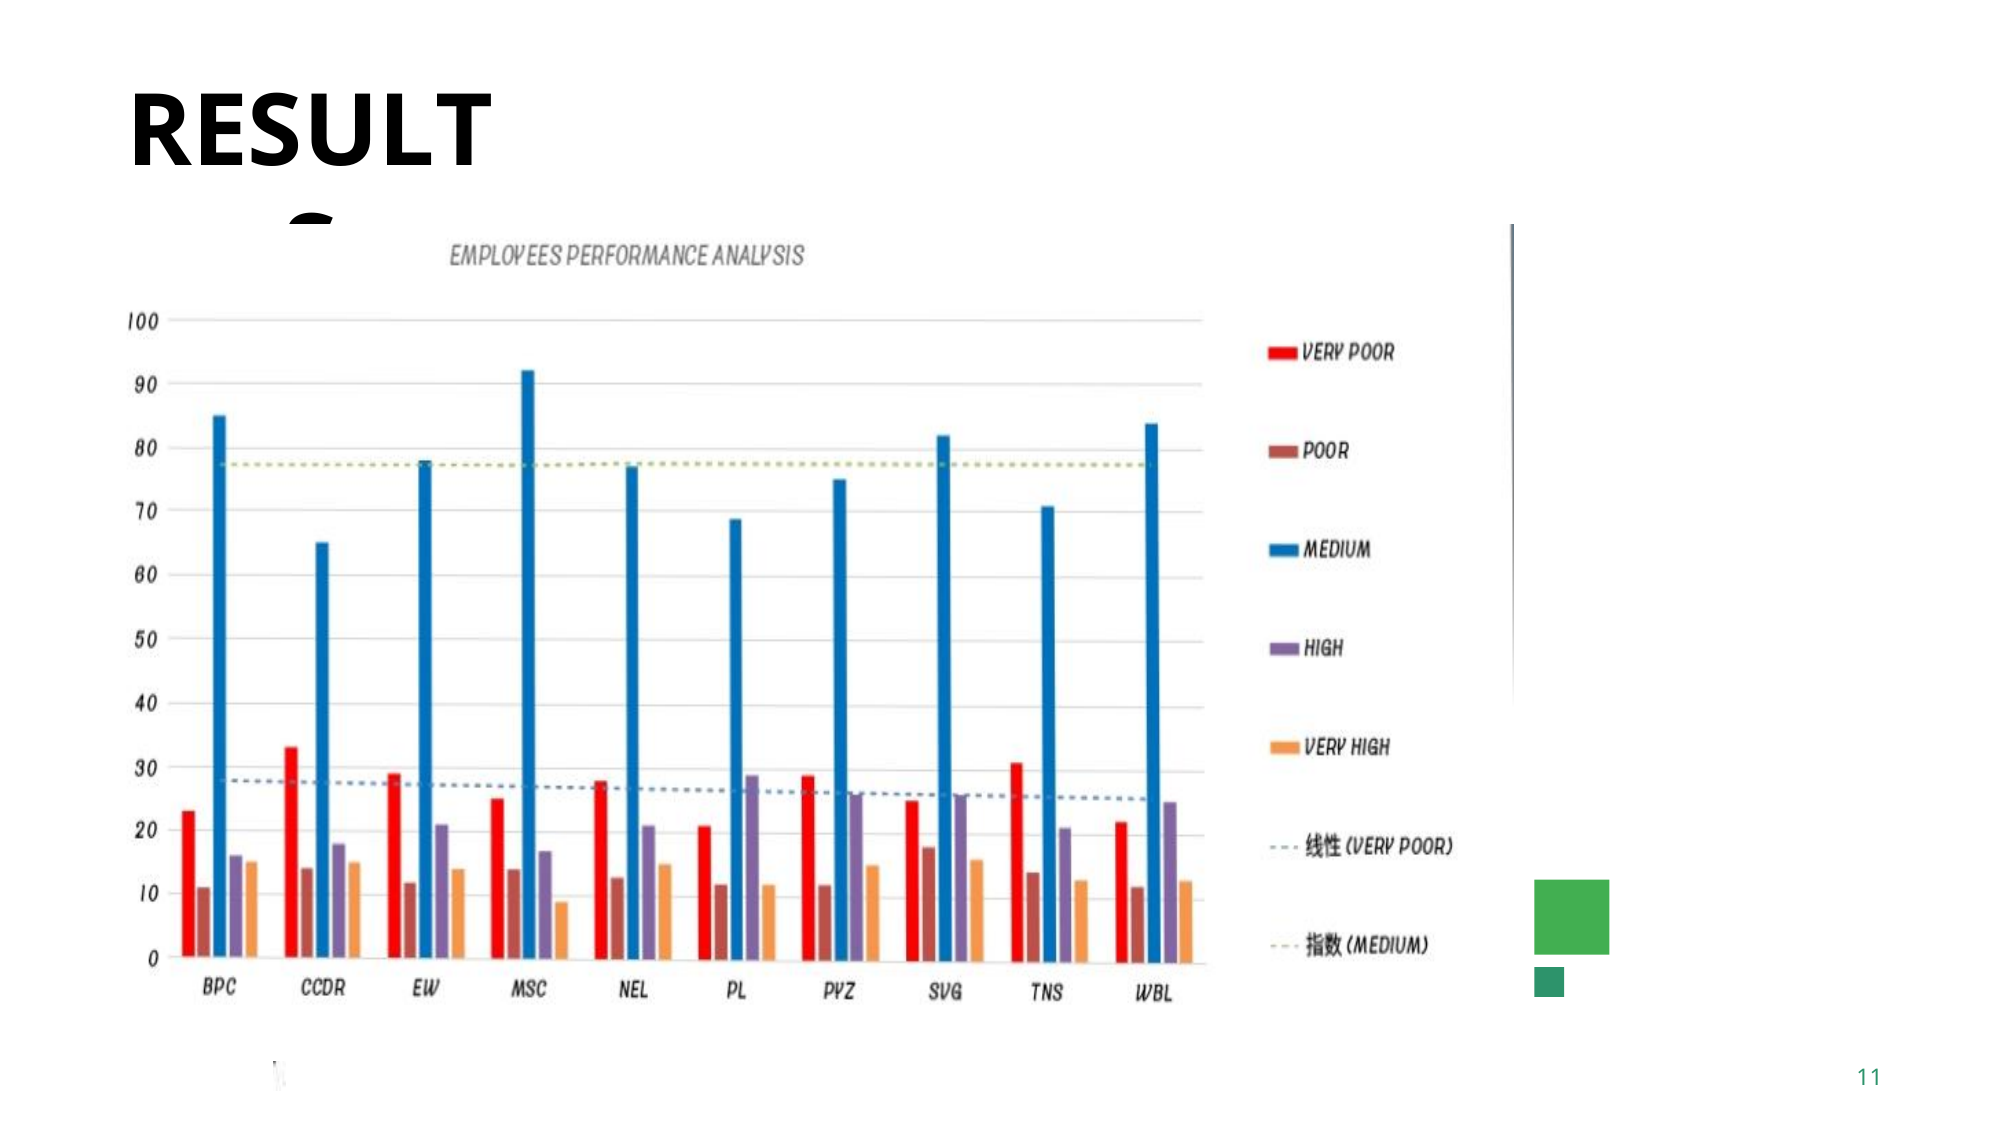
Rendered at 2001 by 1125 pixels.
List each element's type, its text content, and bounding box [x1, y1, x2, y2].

picture [83, 224, 1514, 1091]
text_box [1534, 967, 1565, 997]
title RESULTS [123, 63, 524, 188]
text_box 11 [1849, 1061, 1888, 1094]
text_box [1534, 879, 1610, 955]
